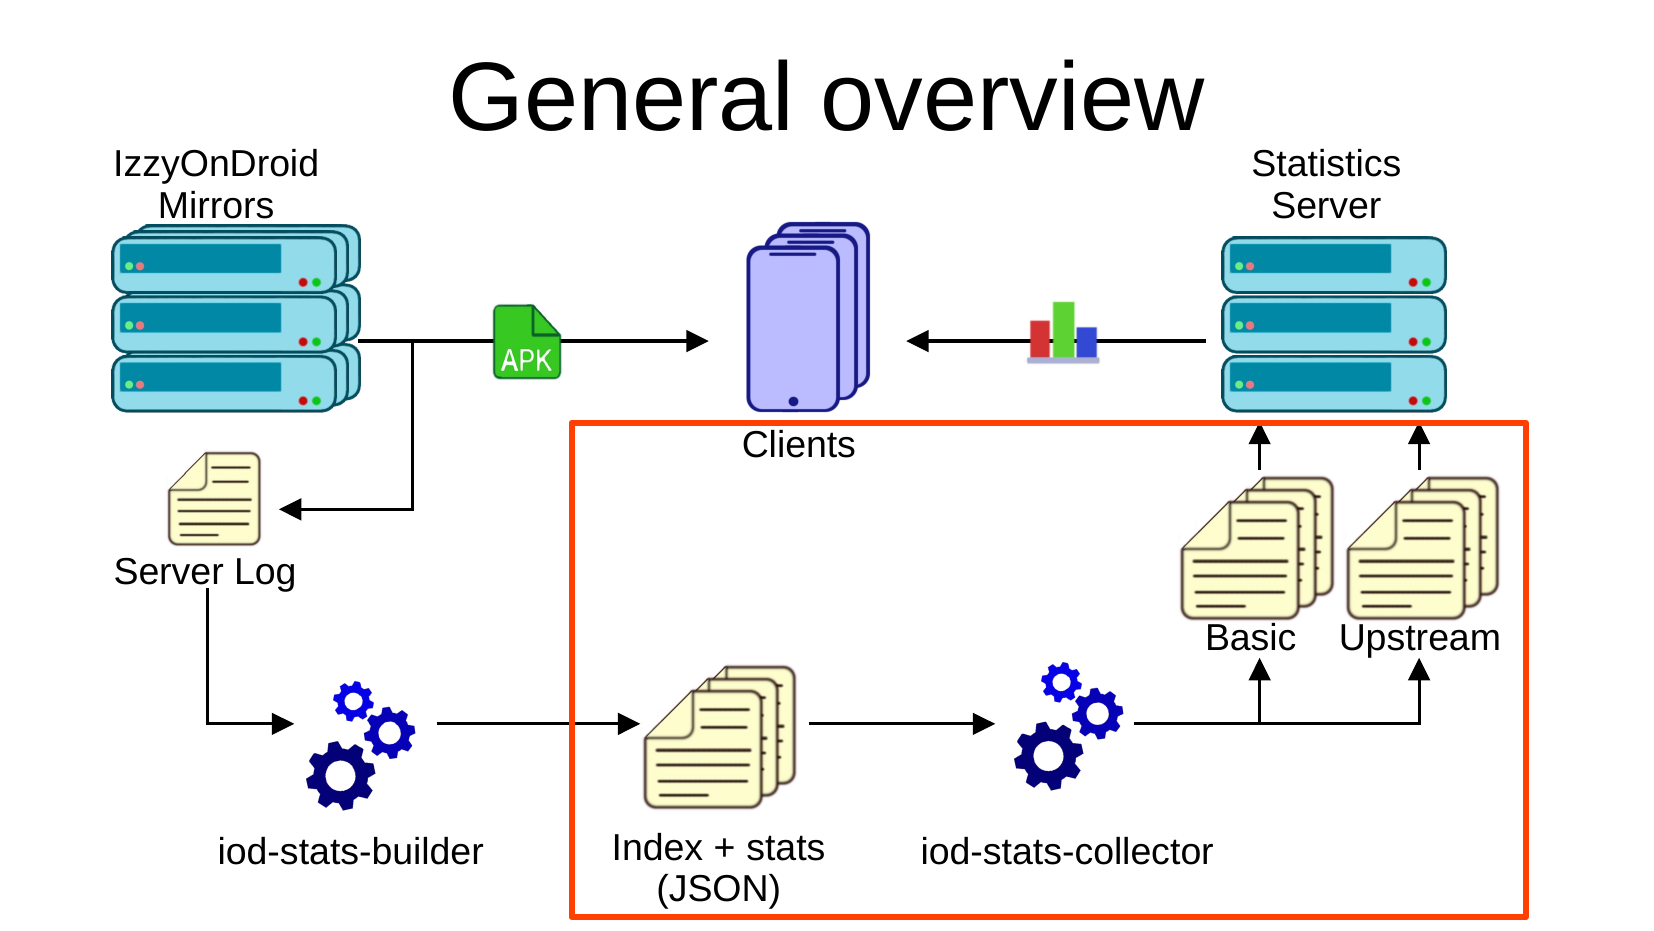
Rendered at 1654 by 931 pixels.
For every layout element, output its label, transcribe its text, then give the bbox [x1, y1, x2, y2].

text_box Index + stats (JSON) [537, 818, 900, 926]
text_box iod-stats-builder [203, 822, 500, 880]
picture [640, 662, 799, 812]
picture [165, 449, 263, 543]
text_box Clients [727, 416, 877, 420]
picture [1221, 236, 1448, 413]
text_box Index + stats (JSON) [575, 818, 900, 914]
picture [111, 401, 124, 413]
title General overview [82, 19, 1571, 175]
picture [1221, 401, 1234, 413]
text_box Statistics Server [1192, 134, 1460, 234]
picture [1221, 236, 1232, 249]
picture [111, 234, 126, 249]
picture [1177, 473, 1337, 623]
text_box Server Log [98, 543, 339, 600]
text_box Clients [727, 426, 877, 516]
text_box Upstream [1323, 609, 1518, 667]
text_box iod-stats-collector [905, 822, 1238, 880]
picture [1021, 298, 1101, 368]
picture [491, 302, 563, 381]
text_box IzzyOnDroid Mirrors [82, 134, 350, 234]
picture [745, 221, 871, 413]
picture [1343, 473, 1502, 623]
picture [1013, 661, 1124, 791]
picture [111, 224, 362, 413]
picture [305, 680, 416, 811]
text_box Basic [1190, 611, 1315, 667]
